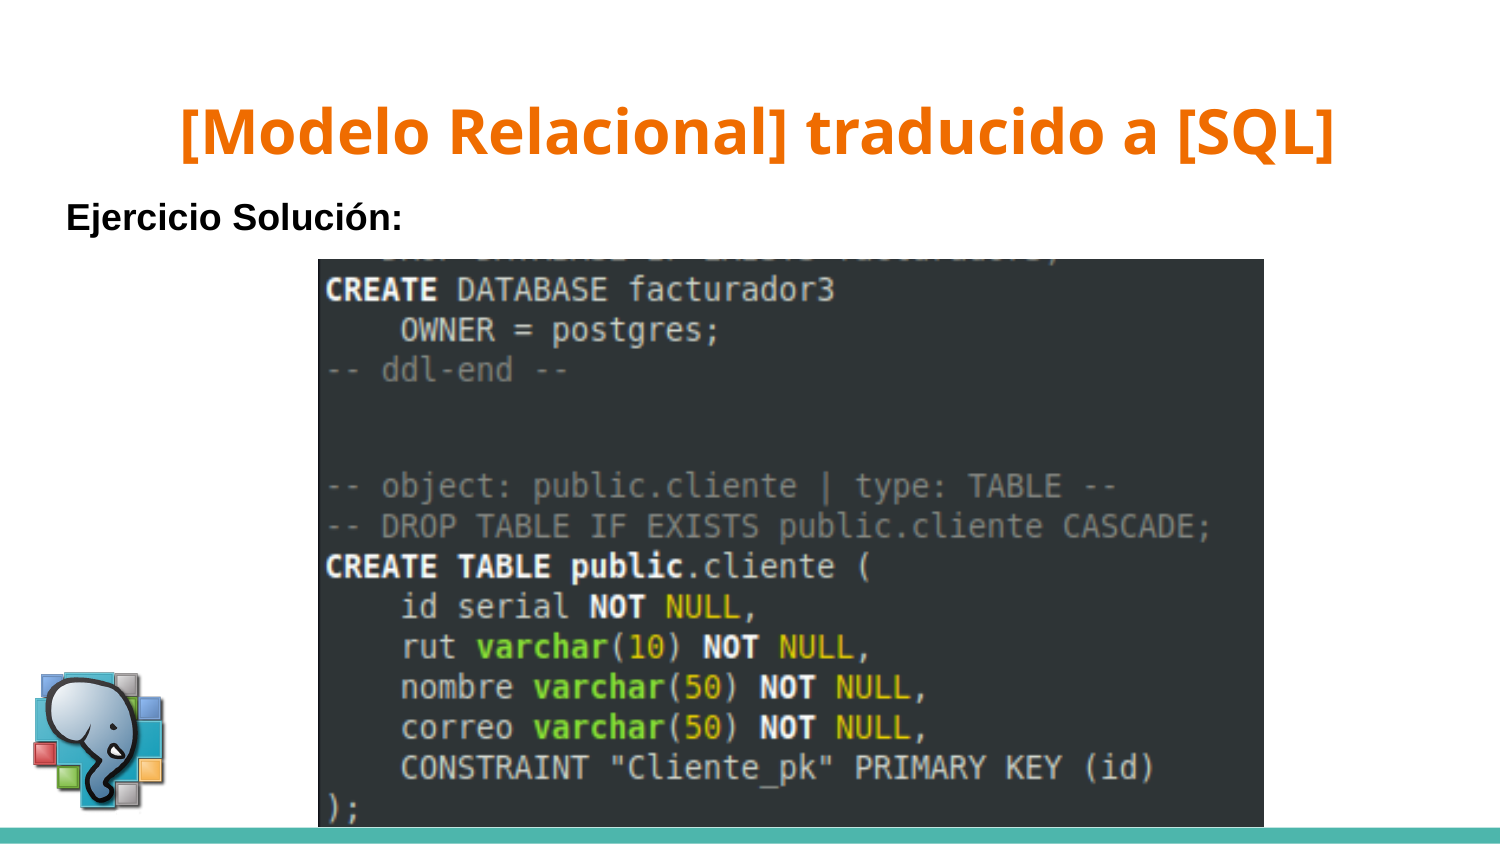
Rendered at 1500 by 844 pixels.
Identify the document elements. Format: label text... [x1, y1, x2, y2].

text_box Ejercicio Solución: [51, 188, 697, 246]
picture [0, 668, 236, 815]
title [Modelo Relacional] traducido a [SQL] [51, 72, 1449, 189]
picture [318, 259, 1264, 827]
